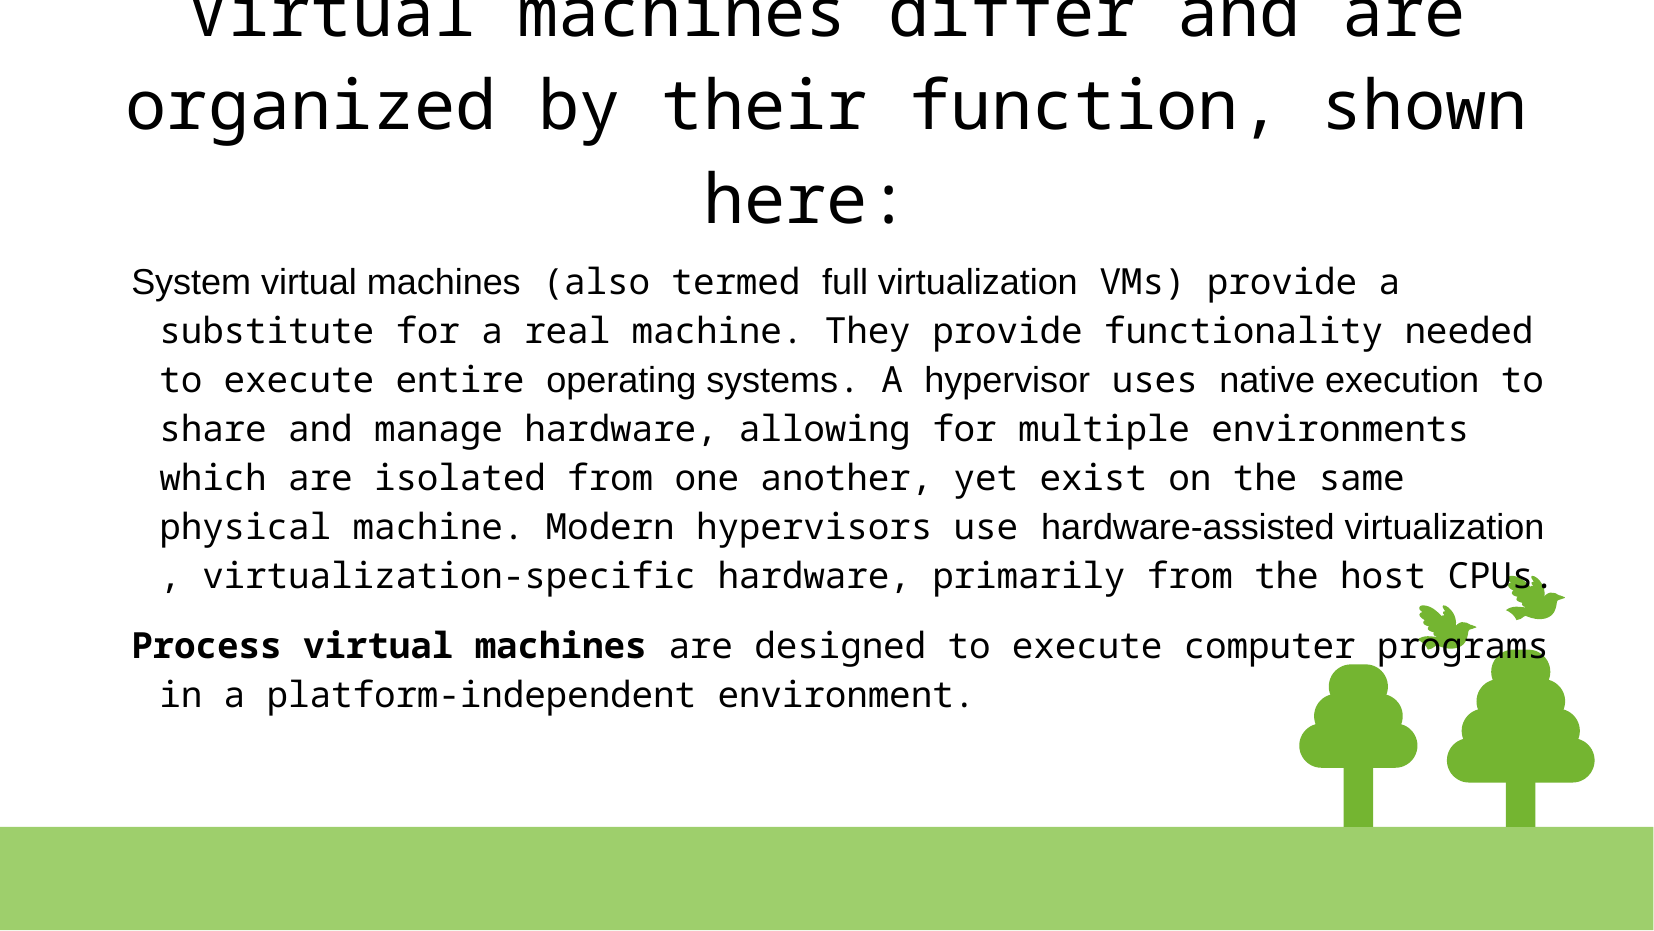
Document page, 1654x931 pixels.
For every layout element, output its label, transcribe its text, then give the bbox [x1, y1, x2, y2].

list System virtual machines (also termed full virtualization VMs) provide a substitute for a real machine. They provide functionality needed to execute entire operating systems. A hypervisor uses native execution to share and manage hardware, allowing for multiple environments which are isolated from one another, yet exist on the same physical machine. Modern hypervisors use hardware-assisted virtualization, virtualization-specific hardware, primarily from the host CPUs. Process virtual machines are designed to execute computer programs in a platform-independent environment. [88, 206, 1565, 739]
title Virtual machines differ and are organized by their function, shown here: [88, 11, 1565, 195]
